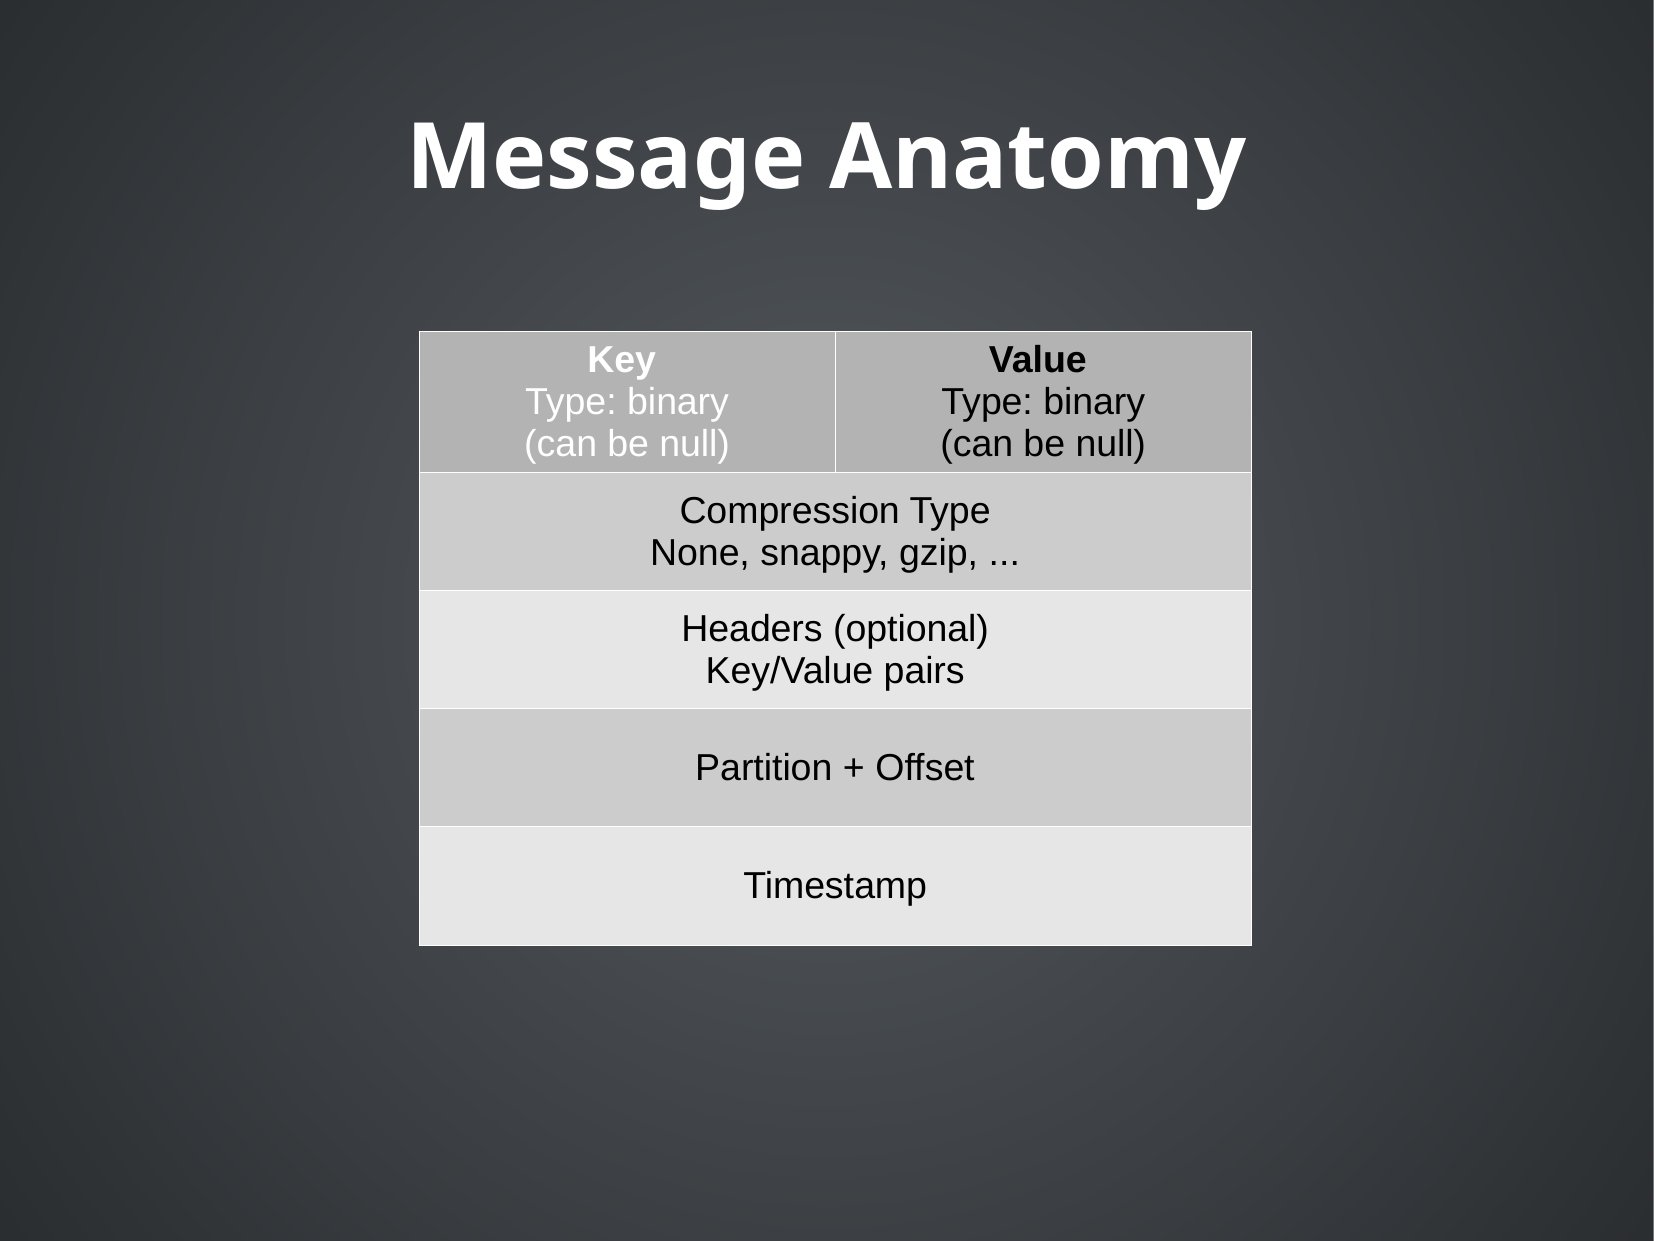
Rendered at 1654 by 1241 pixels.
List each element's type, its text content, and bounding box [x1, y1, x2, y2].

table_cell Timestamp [420, 827, 1251, 945]
table_header Value Type: binary (can be null) [836, 332, 1251, 472]
table_cell Headers (optional) Key/Value pairs [420, 591, 1251, 708]
table_cell Partition + Offset [420, 709, 1251, 826]
title Message Anatomy [82, 49, 1571, 257]
picture [0, 0, 1654, 1241]
table_cell Compression Type None, snappy, gzip, ... [420, 473, 1251, 590]
table_header Key Type: binary (can be null) [420, 332, 835, 472]
